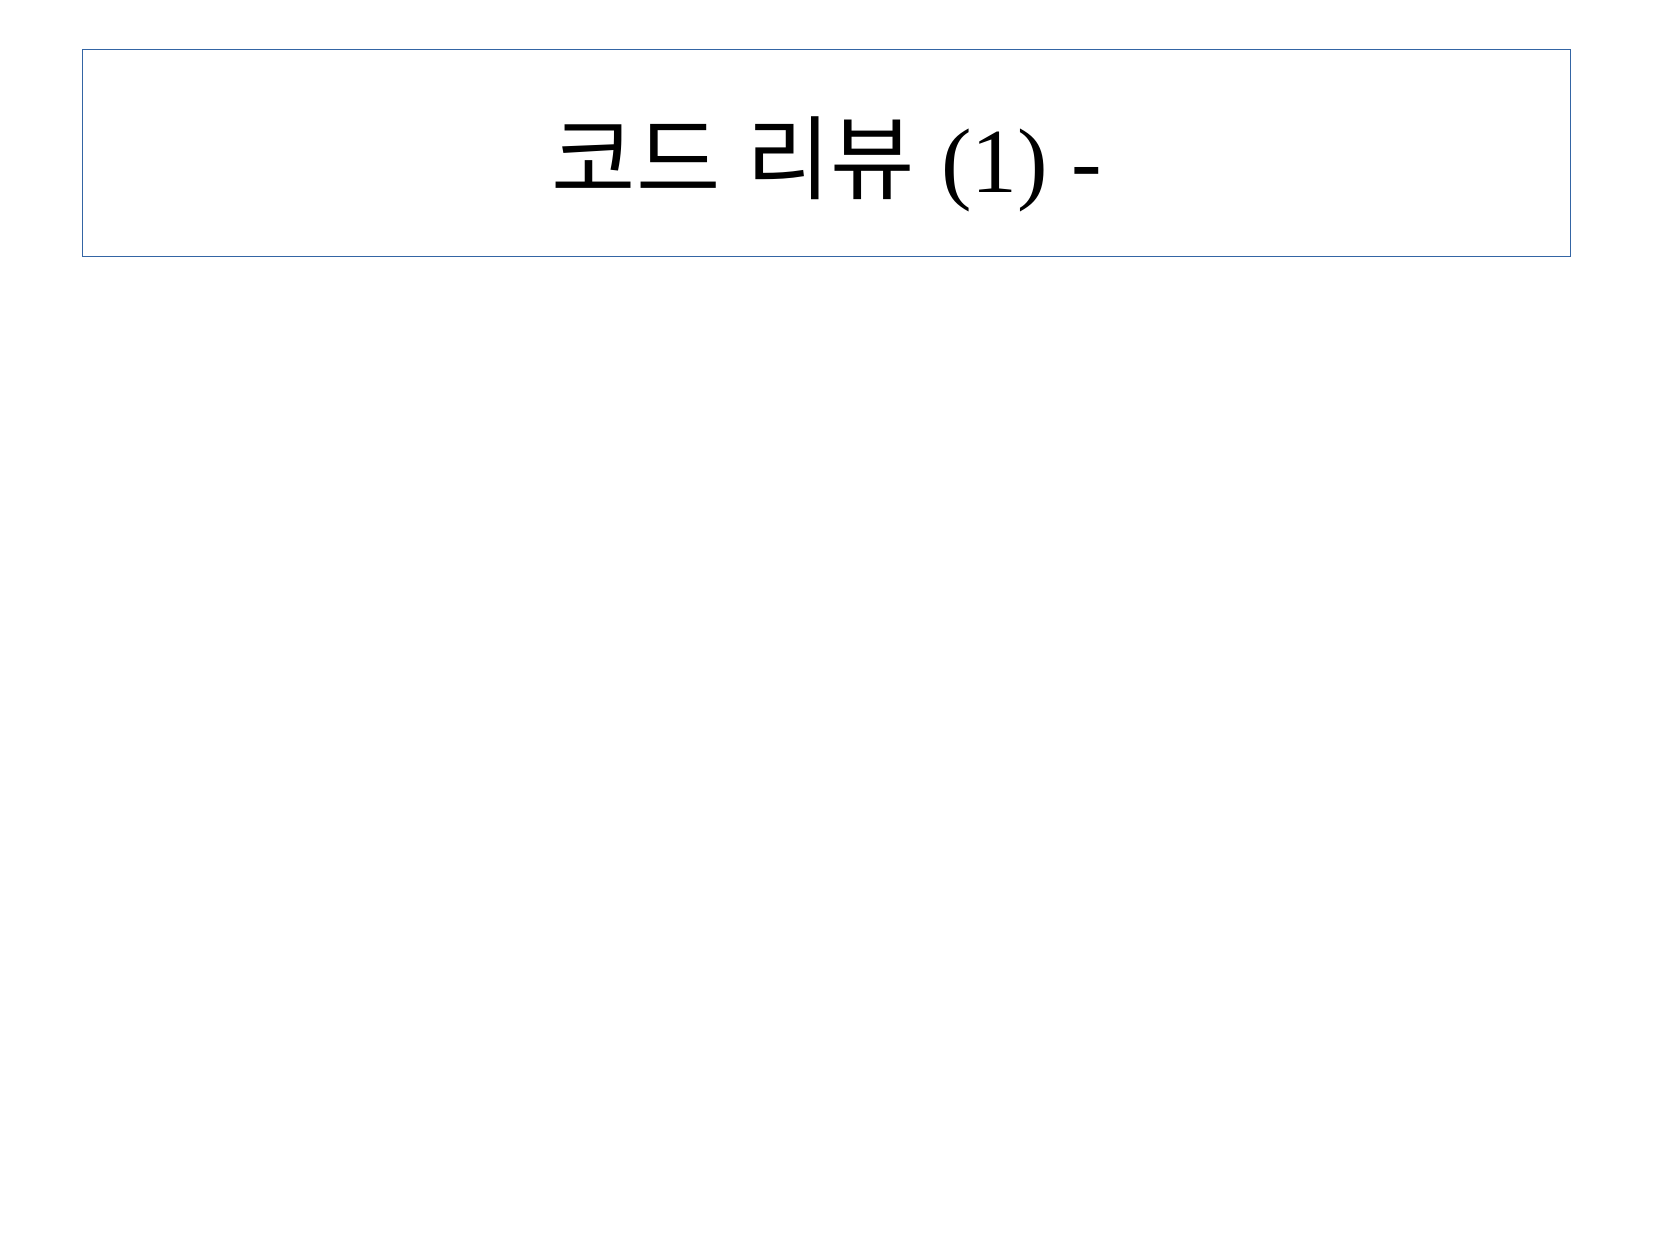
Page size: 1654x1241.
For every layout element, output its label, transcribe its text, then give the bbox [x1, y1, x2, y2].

title 코드 리뷰 (1) - [82, 49, 1571, 257]
